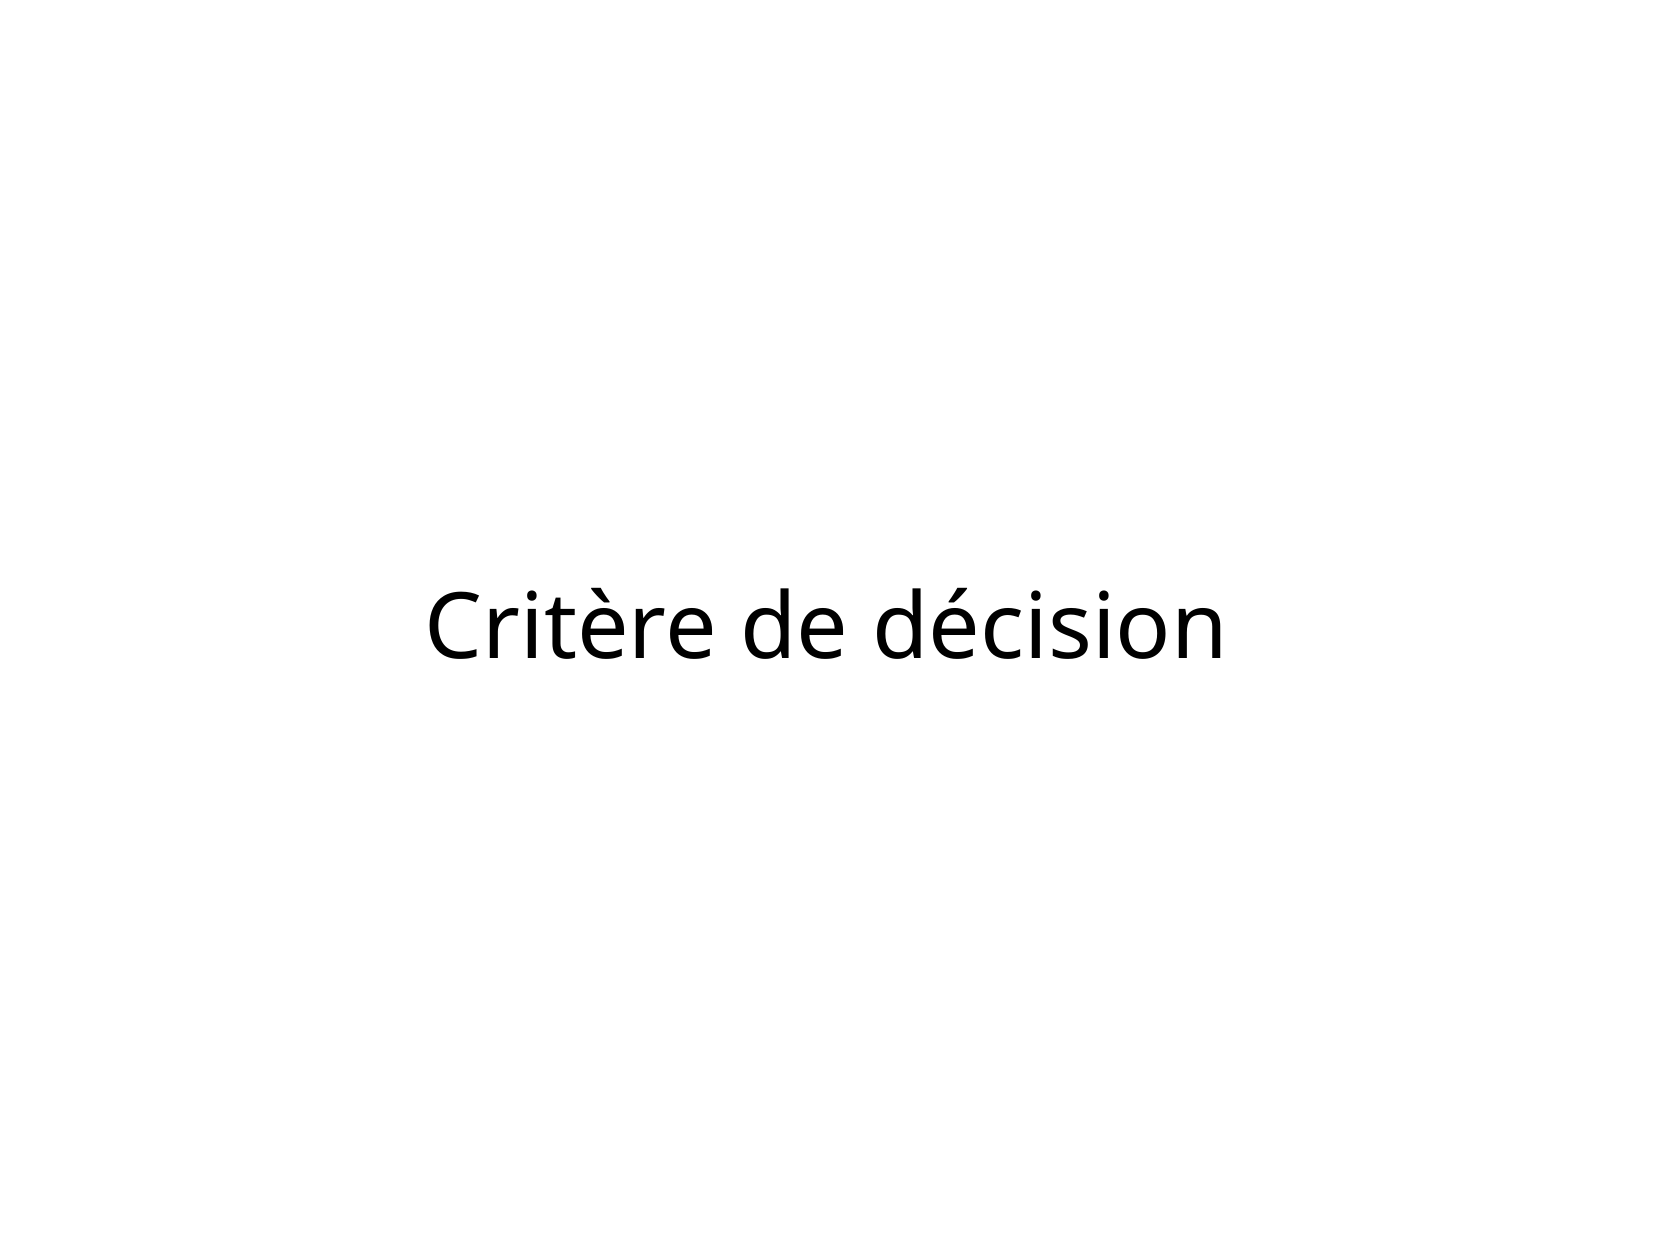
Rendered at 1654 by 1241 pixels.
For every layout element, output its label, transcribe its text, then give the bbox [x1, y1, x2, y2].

title Critère de décision [82, 519, 1571, 727]
